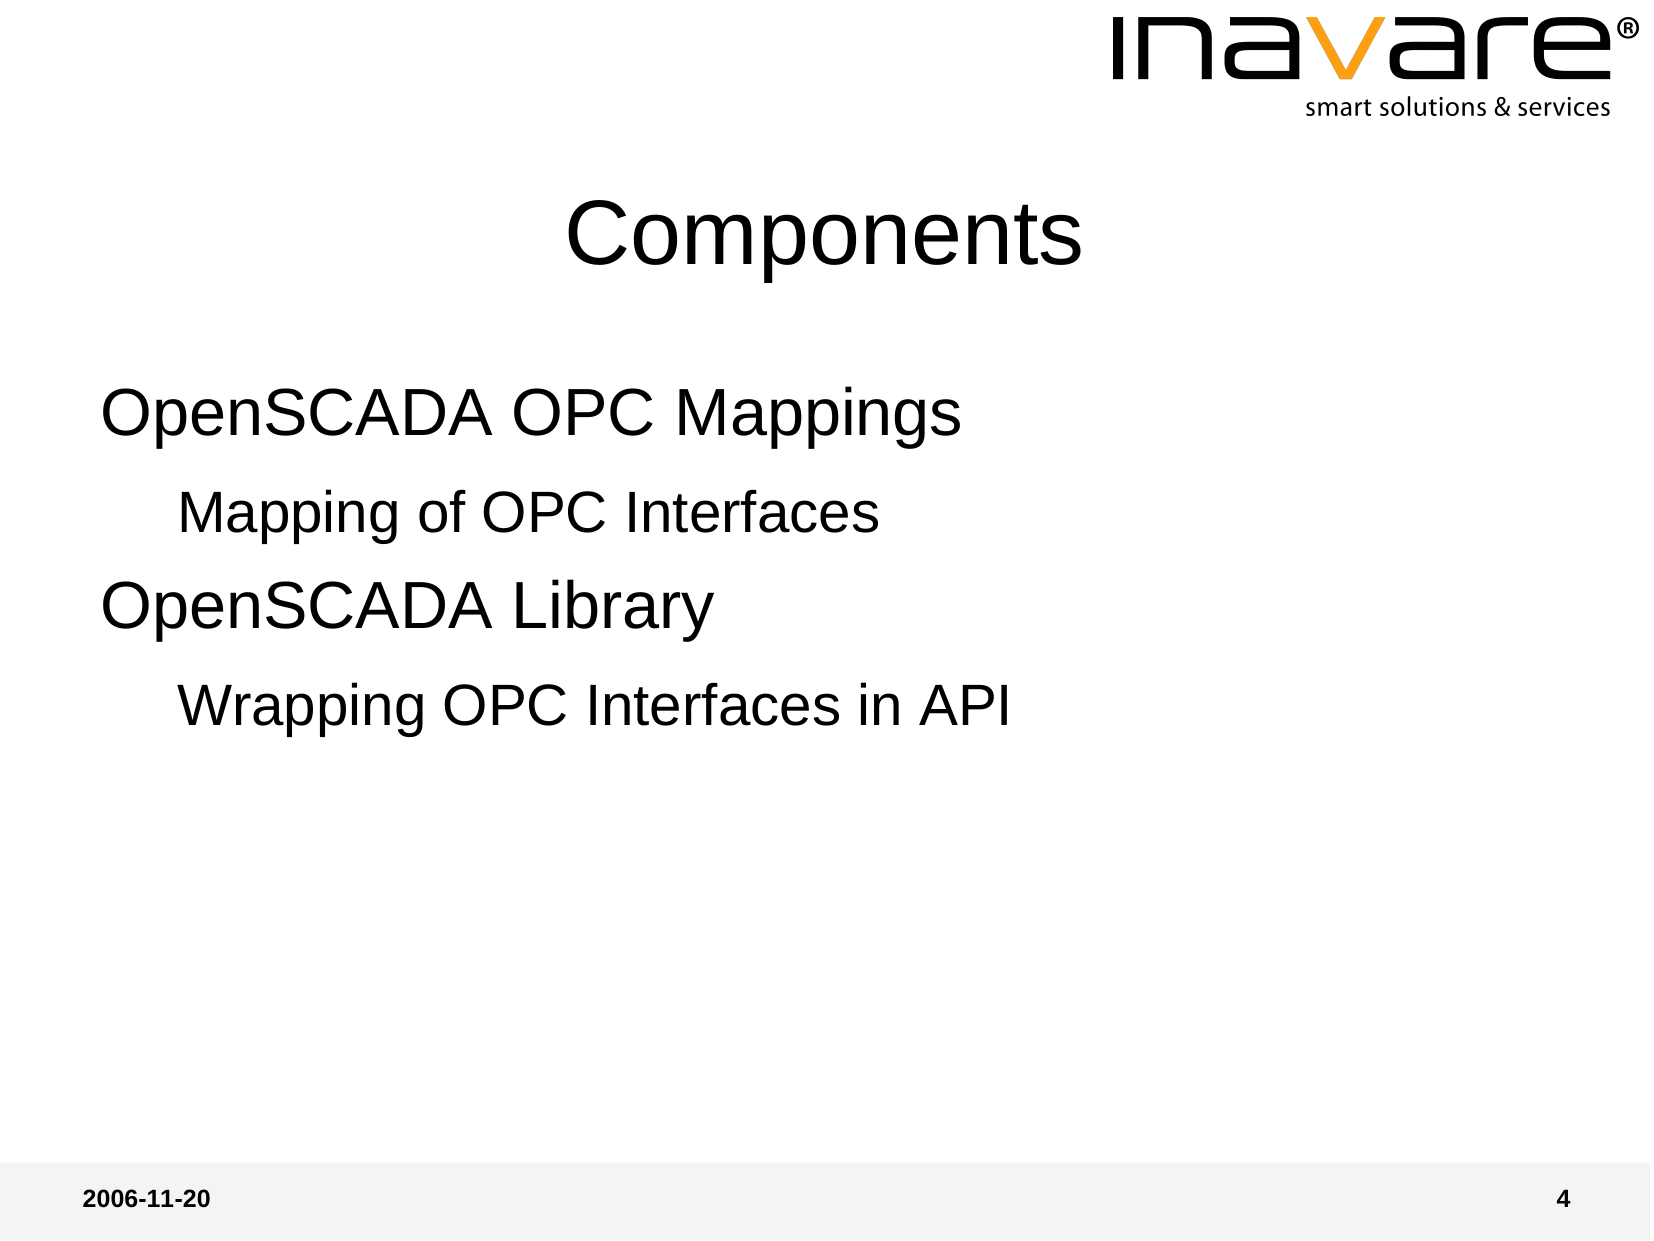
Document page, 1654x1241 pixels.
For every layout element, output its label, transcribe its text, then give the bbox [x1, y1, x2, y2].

picture [1113, 17, 1639, 116]
list OpenSCADA OPC Mappings Mapping of OPC Interfaces OpenSCADA Library Wrapping OPC Interfaces in API [82, 375, 1571, 1073]
title Components [37, 165, 1613, 301]
